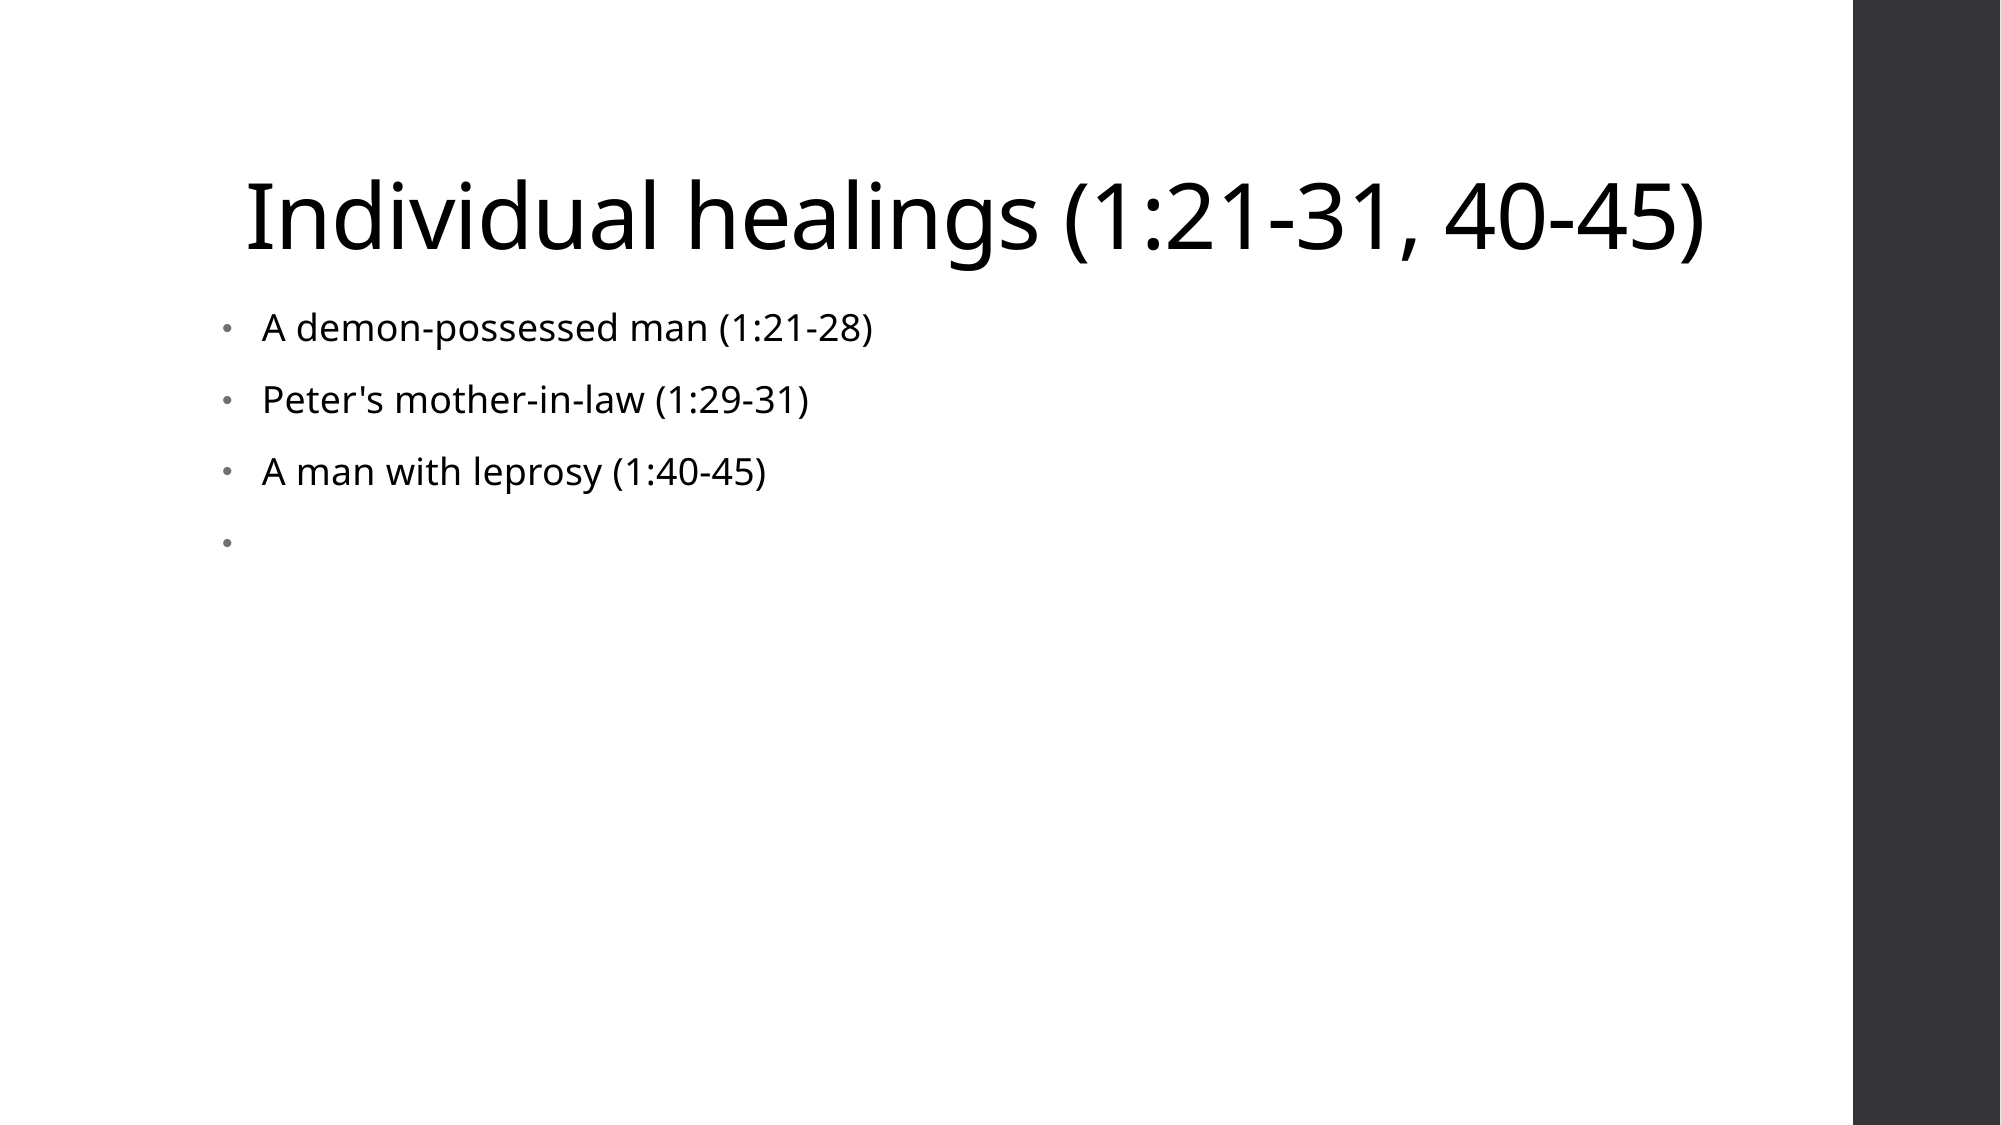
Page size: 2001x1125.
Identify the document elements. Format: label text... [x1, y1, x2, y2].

title Individual healings (1:21-31, 40-45) [206, 60, 1797, 278]
list A demon-possessed man (1:21-28) Peter's mother-in-law (1:29-31) A man with leprosy (1:40-45) [206, 299, 1617, 1014]
